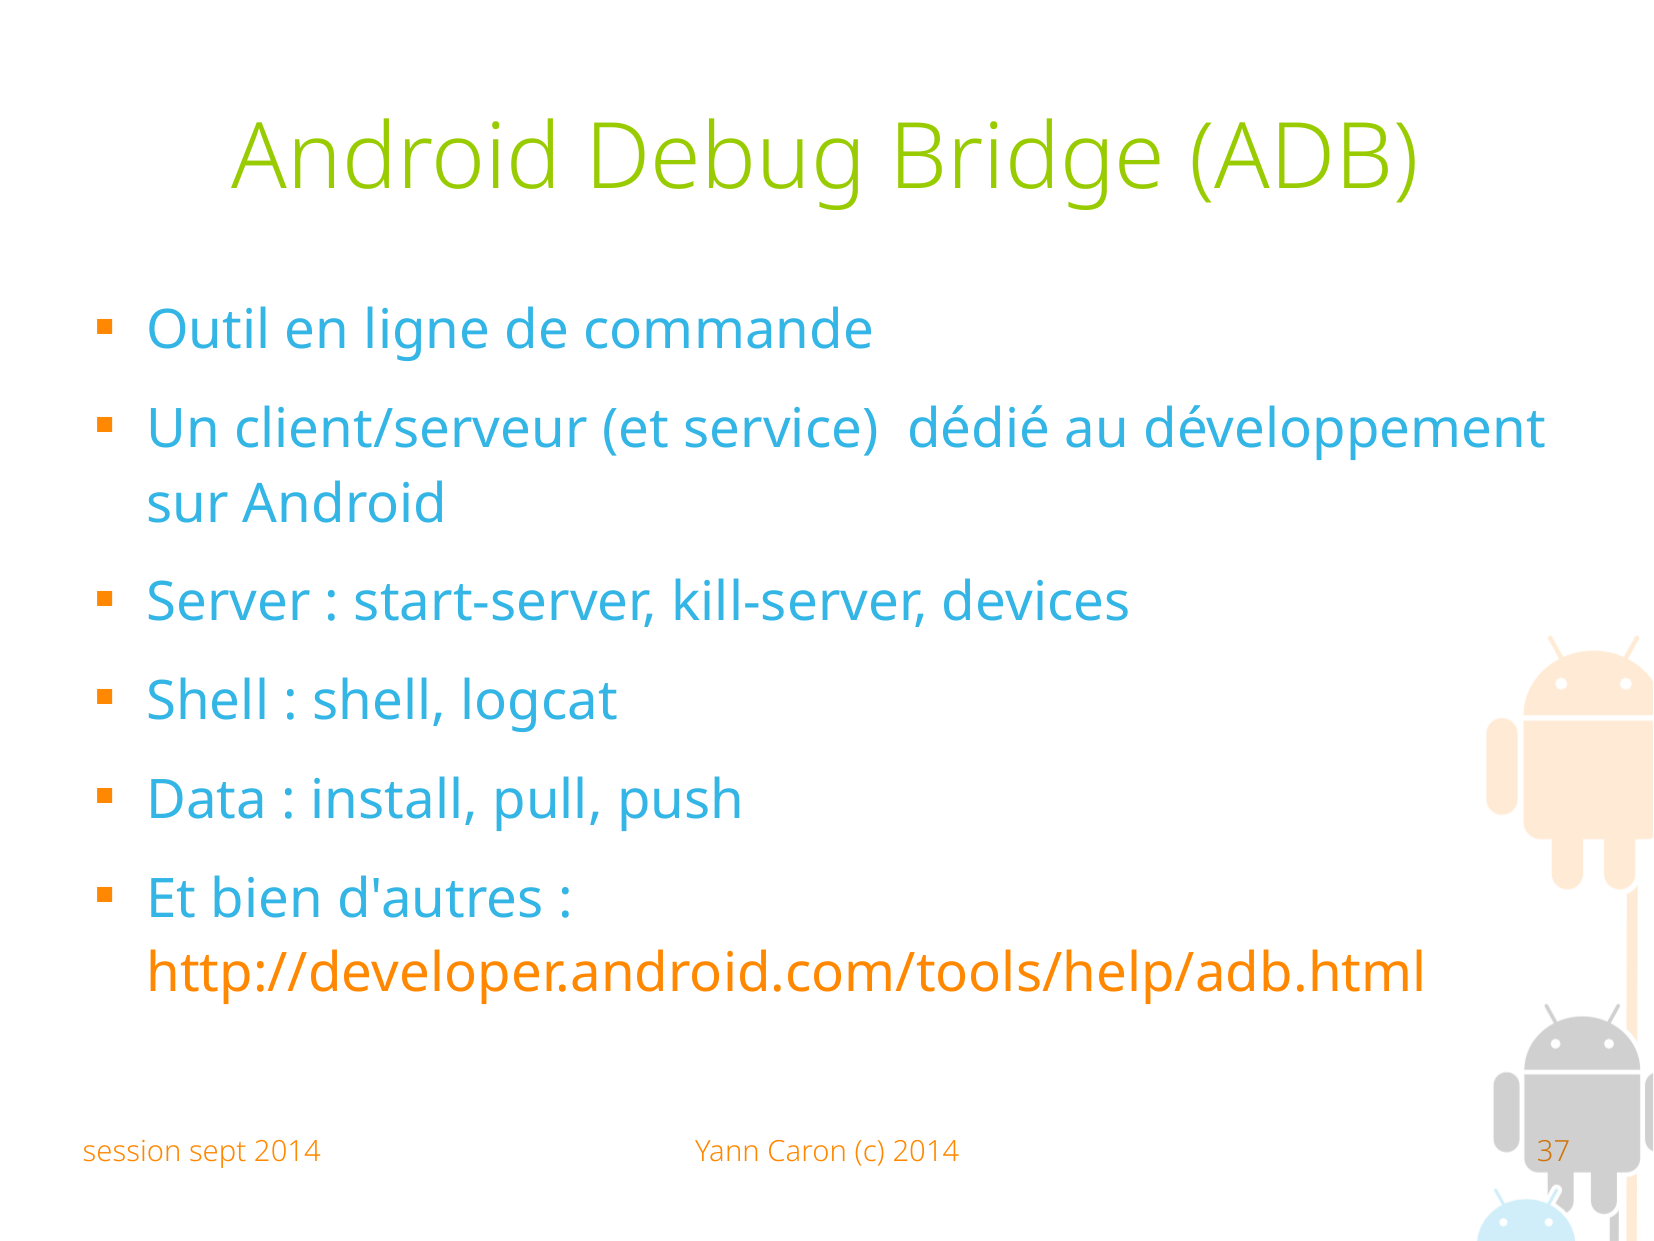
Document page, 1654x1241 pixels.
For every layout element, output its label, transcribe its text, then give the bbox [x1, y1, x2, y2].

picture [240, 423, 1654, 1241]
title Android Debug Bridge (ADB) [82, 49, 1571, 257]
list Outil en ligne de commande Un client/serveur (et service) dédié au développement sur Android Server : start-server, kill-server, devices Shell : shell, logcat Data : install, pull, push Et bien d'autres : http://developer.android.com/tools/help/adb.html [82, 290, 1571, 1010]
